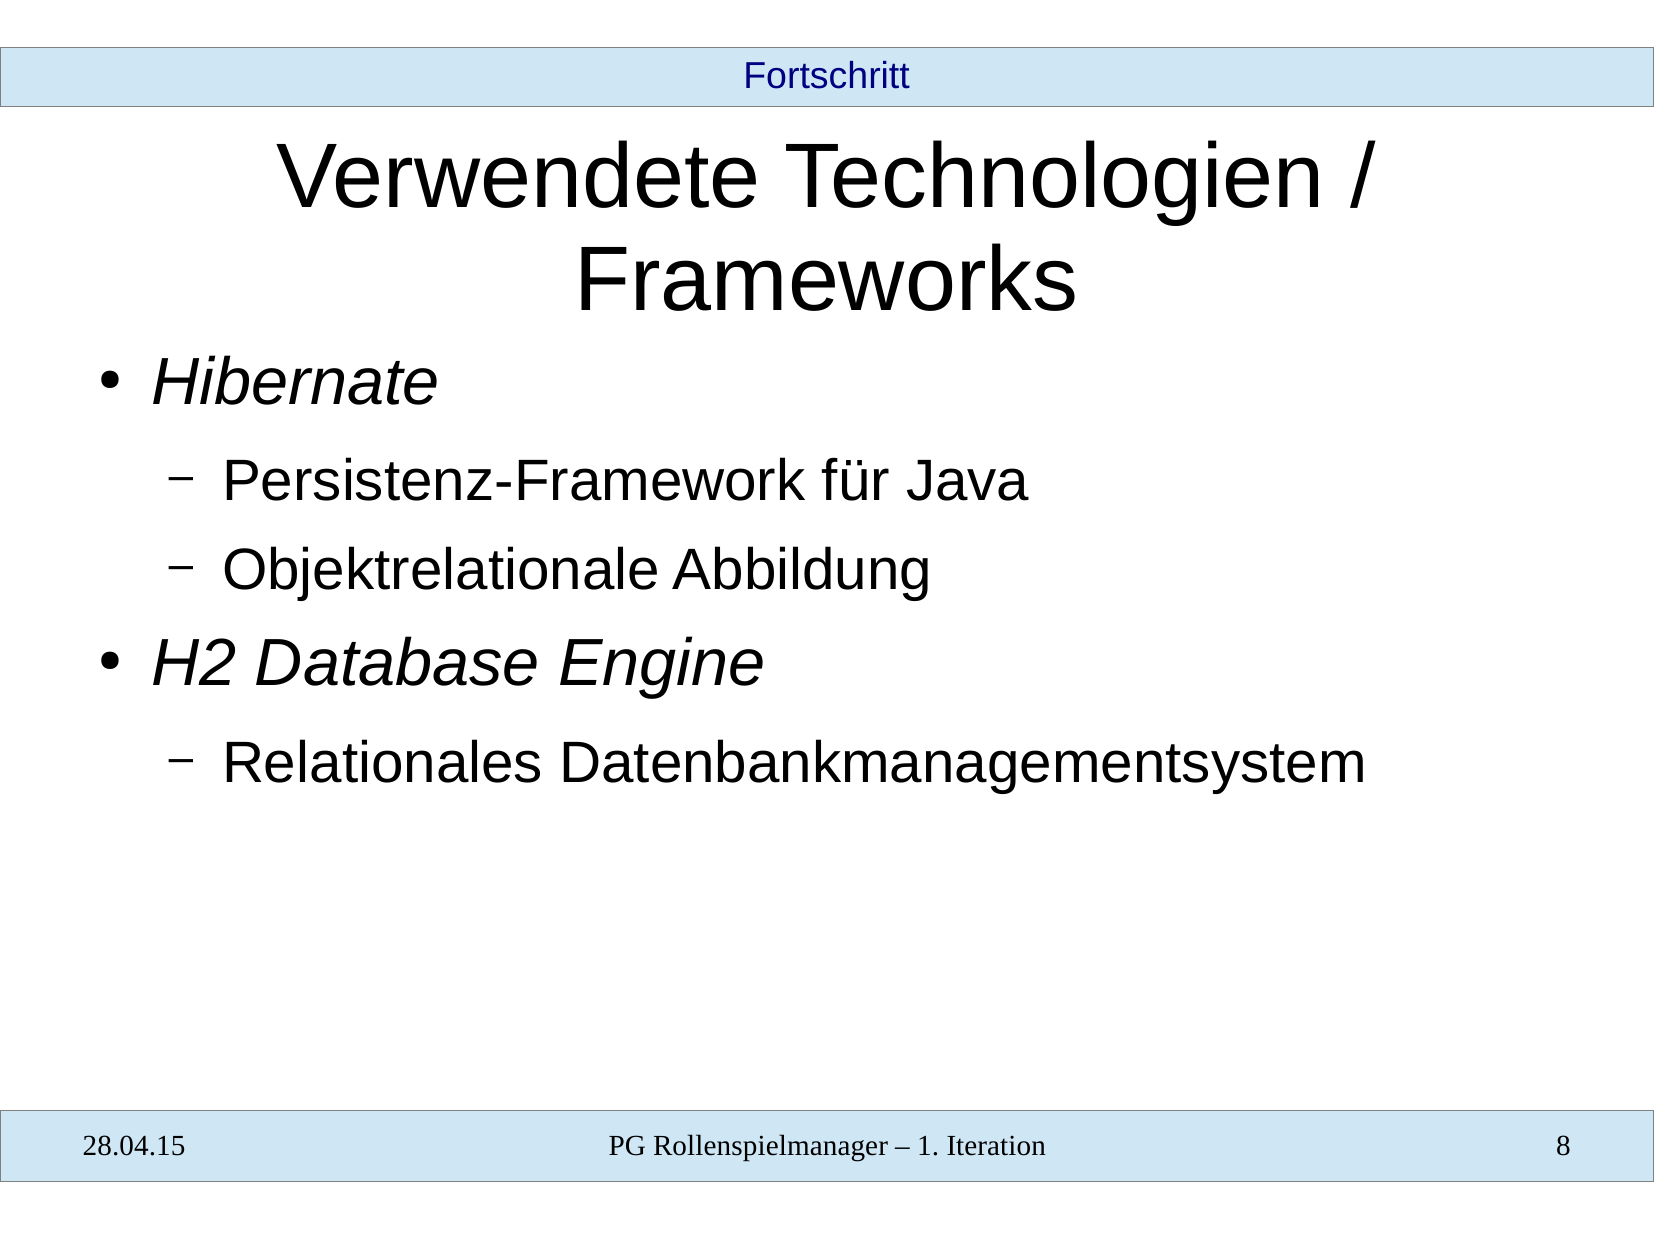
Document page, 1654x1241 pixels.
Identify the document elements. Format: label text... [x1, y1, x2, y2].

title Verwendete Technologien / Frameworks [82, 123, 1571, 331]
text_box Fortschritt [0, 47, 1654, 105]
list Hibernate Persistenz-Framework für Java Objektrelationale Abbildung H2 Database Engine Relationales Datenbankmanagementsystem [80, 343, 1536, 1063]
